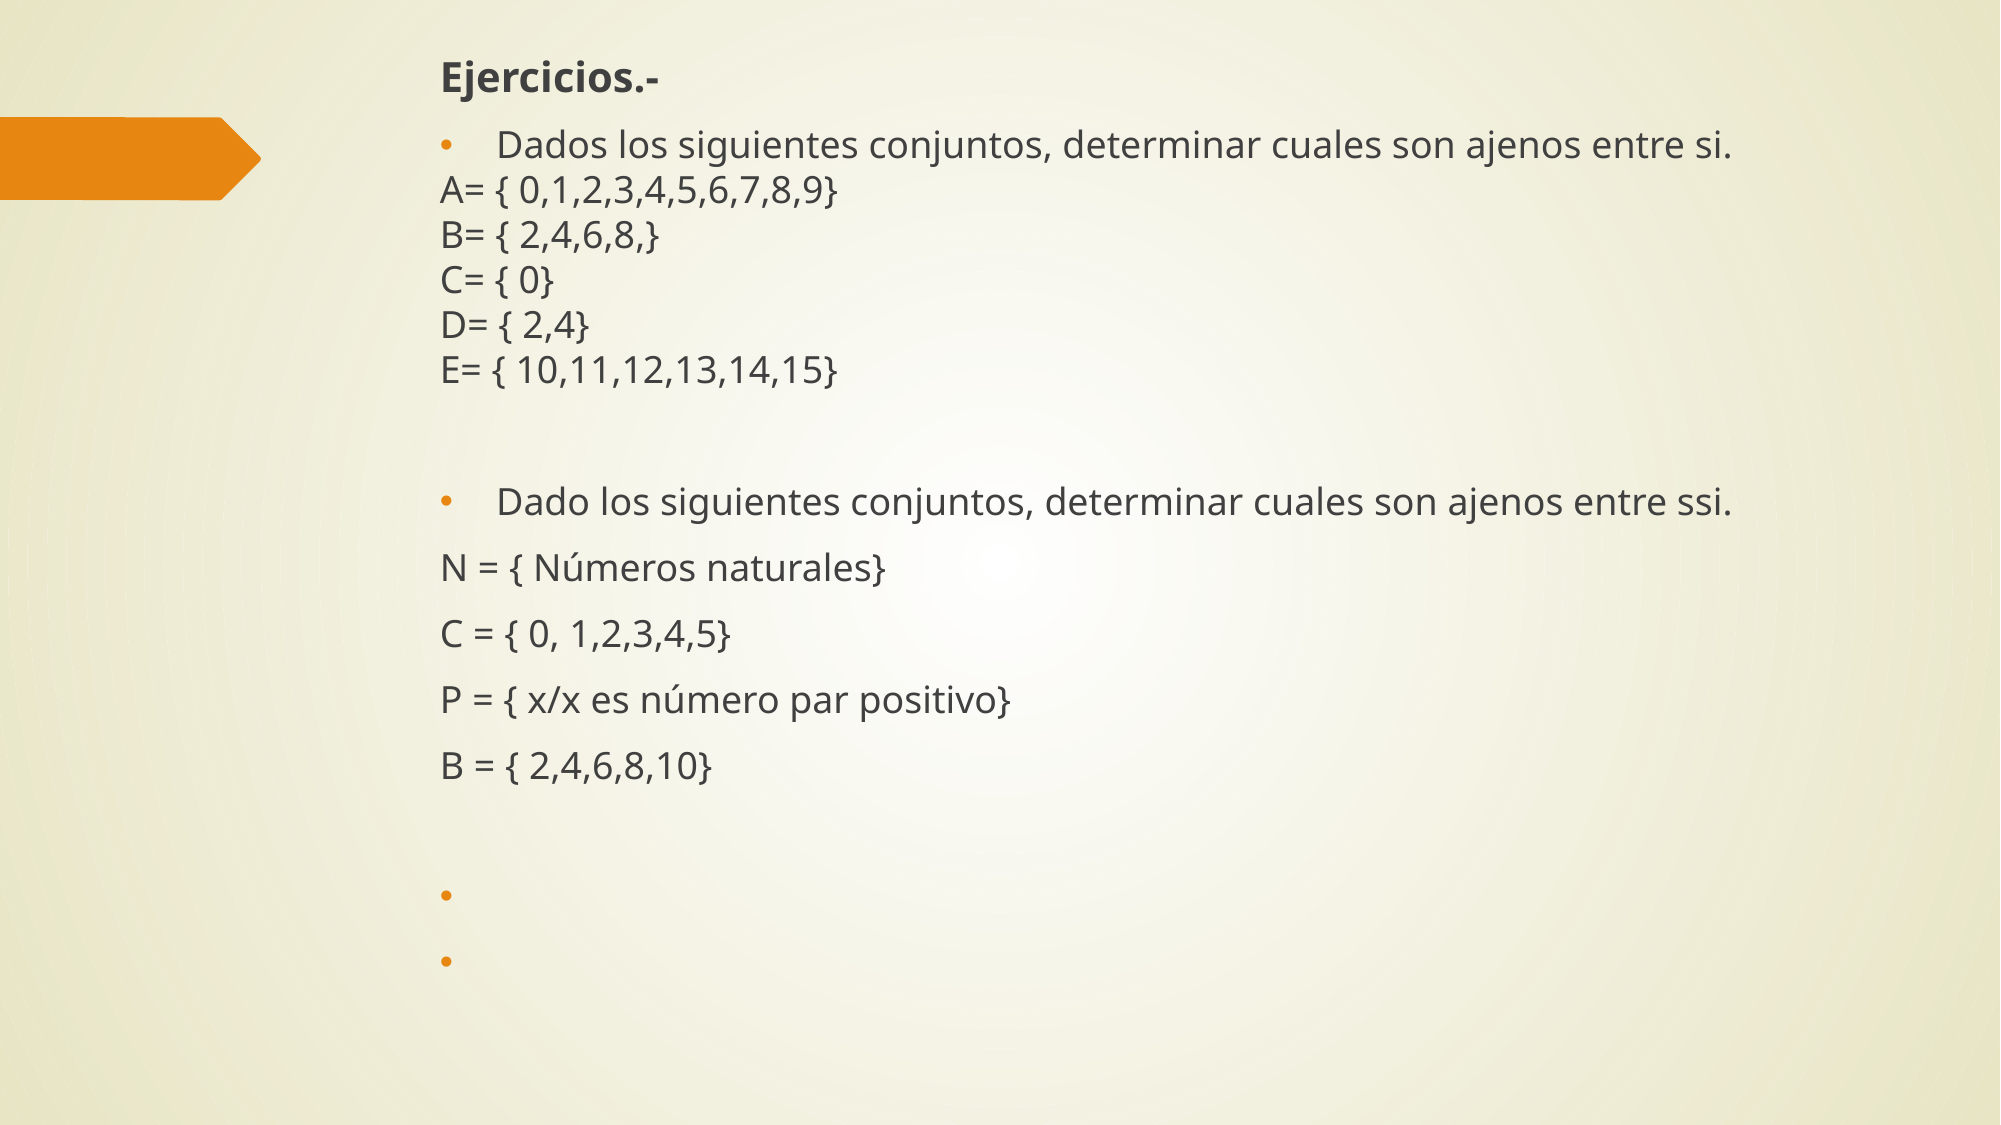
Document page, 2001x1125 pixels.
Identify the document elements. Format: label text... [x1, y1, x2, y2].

list Ejercicios.- Dados los siguientes conjuntos, determinar cuales son ajenos entre si. A= { 0,1,2,3,4,5,6,7,8,9} B= { 2,4,6,8,} C= { 0} D= { 2,4} E= { 10,11,12,13,14,15} Dado los siguientes conjuntos, determinar cuales son ajenos entre ssi. N = { Números naturales} C = { 0, 1,2,3,4,5} P = { x/x es número par positivo} B = { 2,4,6,8,10} [424, 43, 1888, 970]
